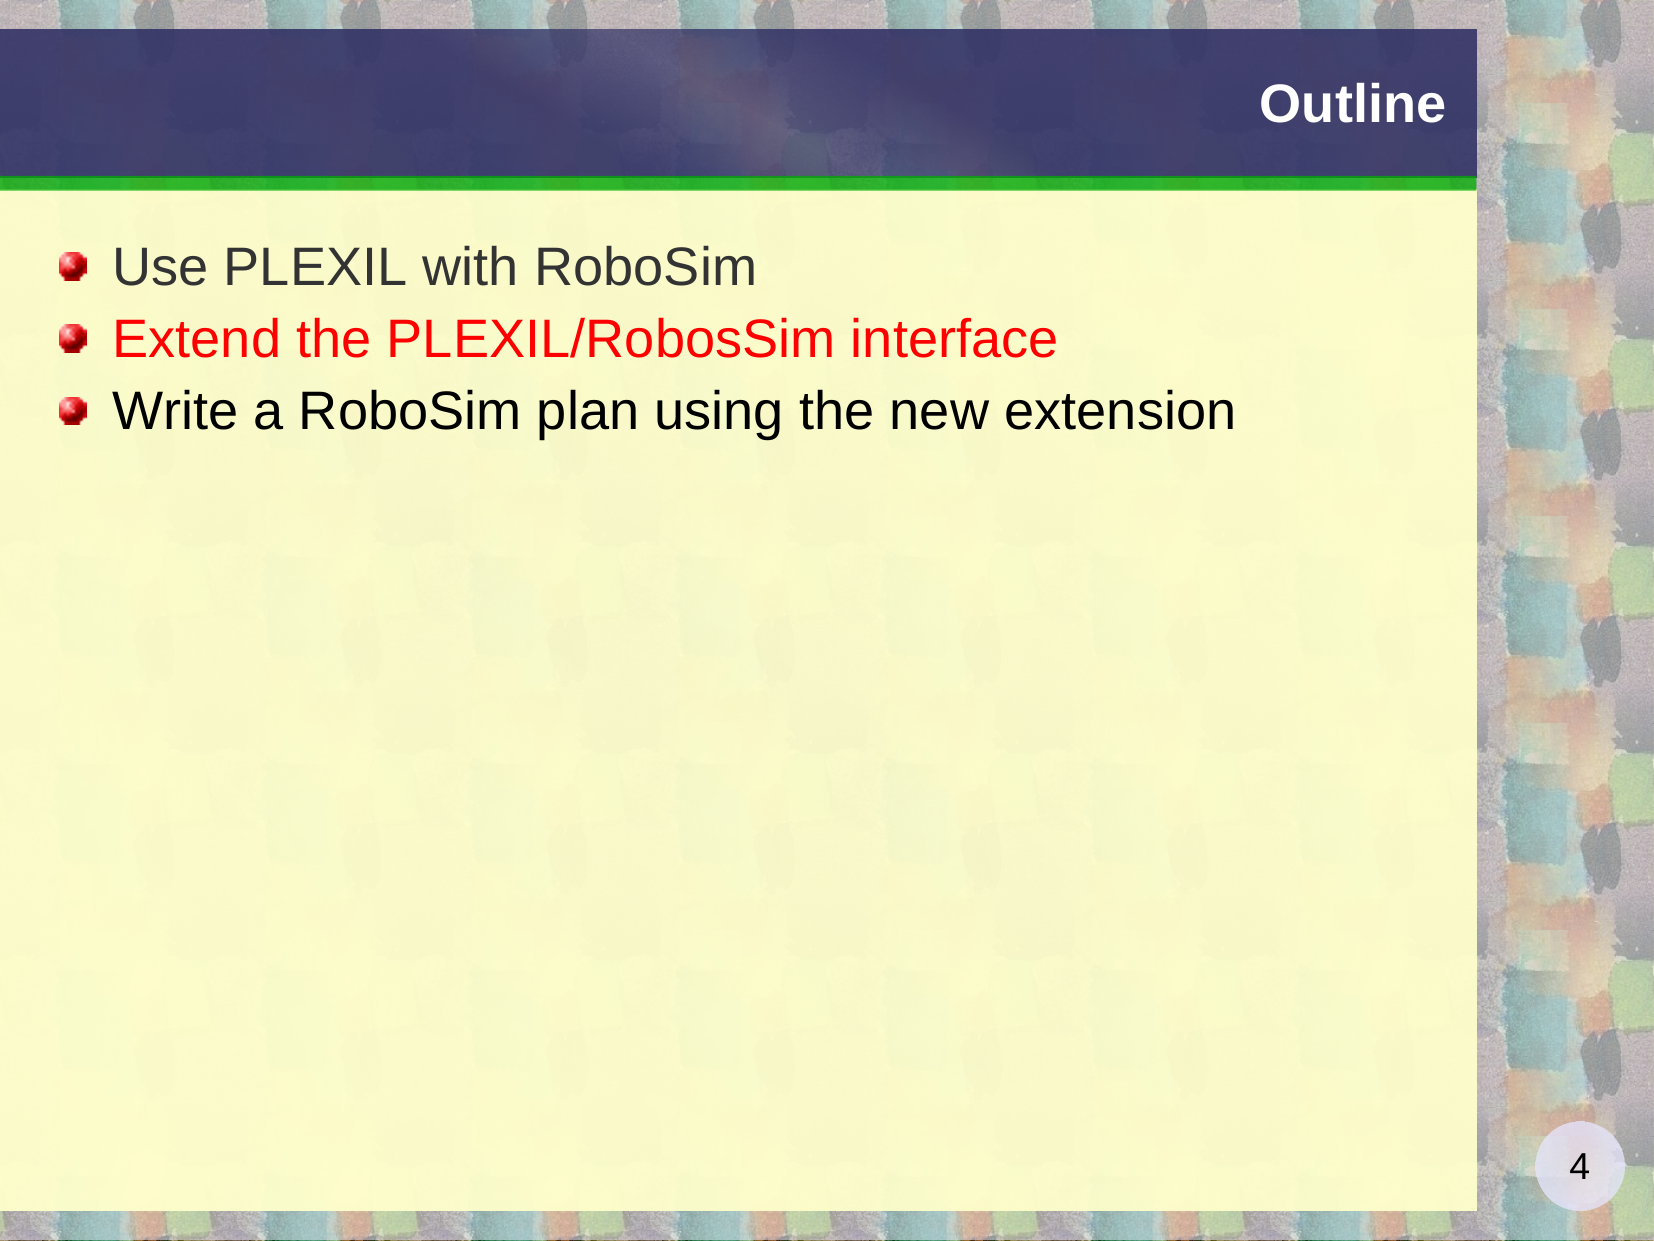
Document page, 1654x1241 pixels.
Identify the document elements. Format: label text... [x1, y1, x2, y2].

title Outline [29, 59, 1447, 148]
list Use PLEXIL with RoboSim Extend the PLEXIL/RobosSim interface Write a RoboSim plan using the new extension [59, 236, 1418, 1182]
